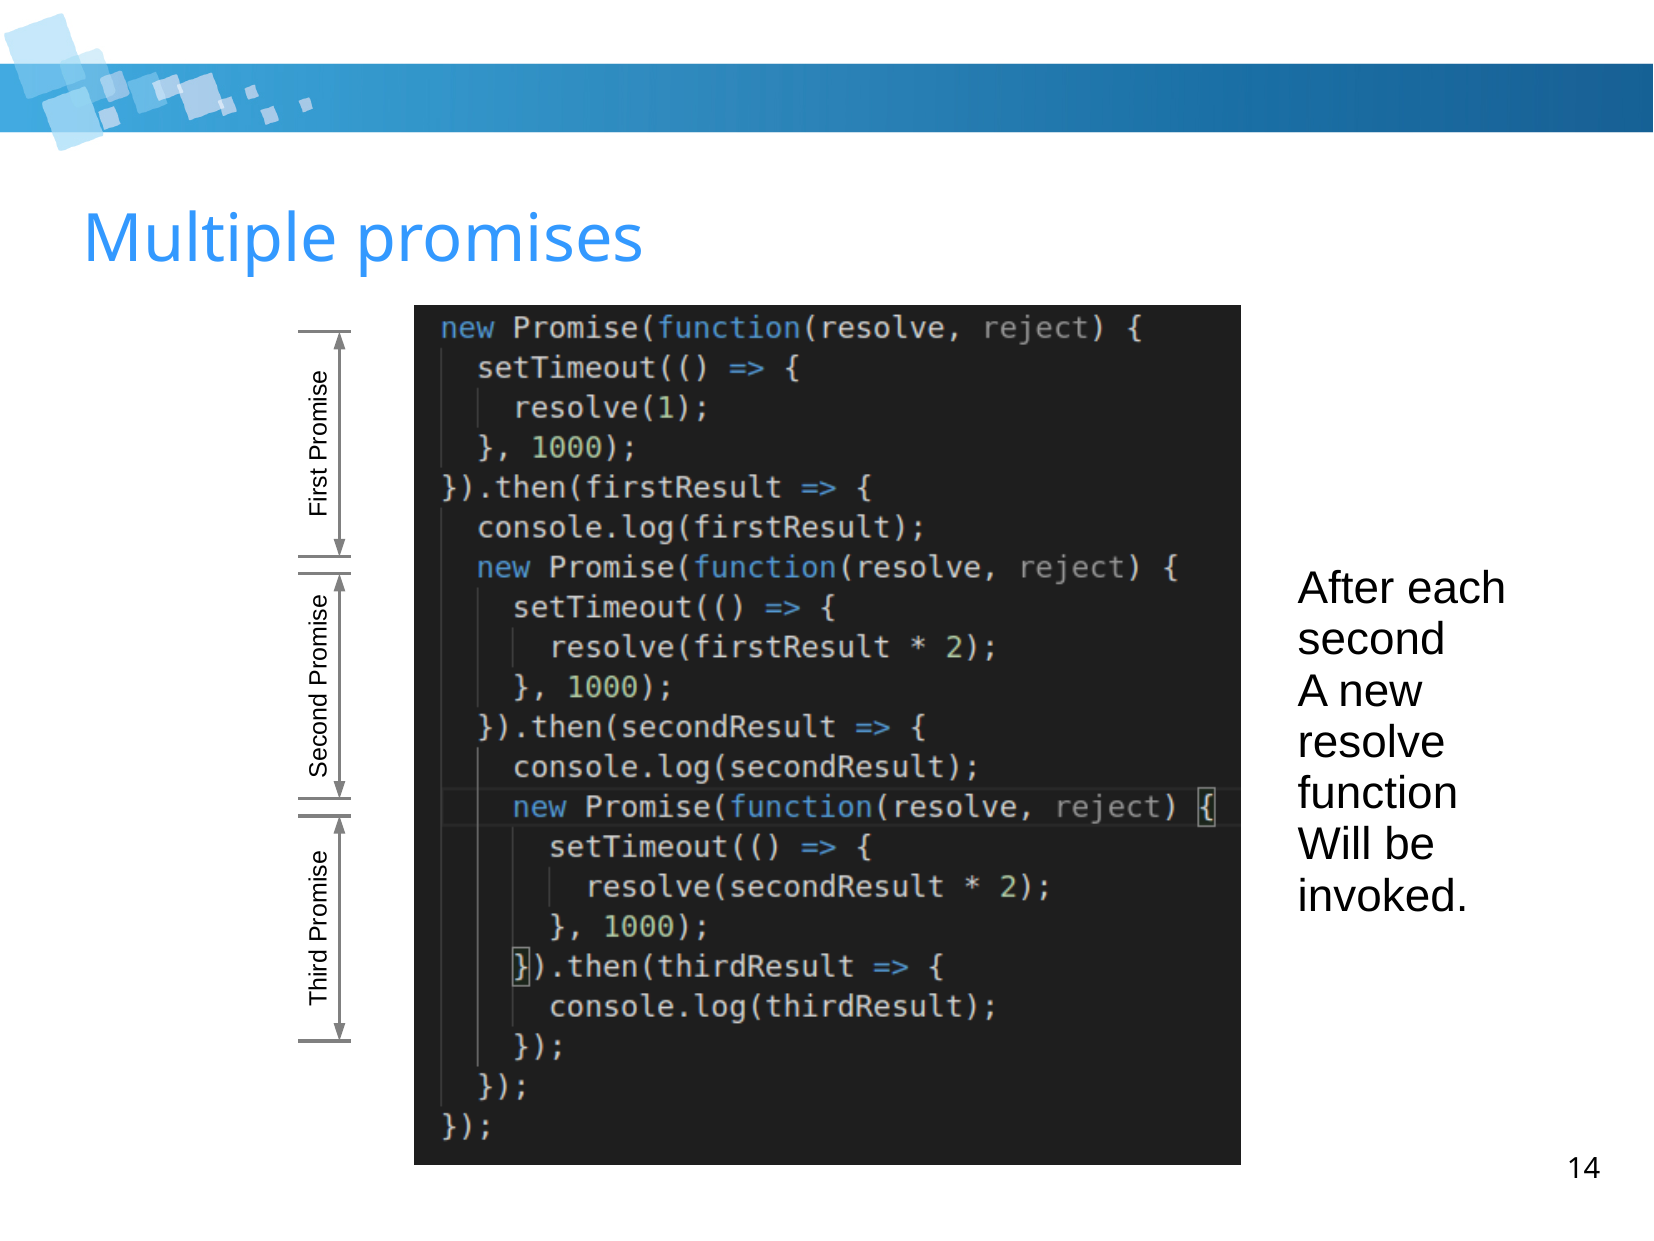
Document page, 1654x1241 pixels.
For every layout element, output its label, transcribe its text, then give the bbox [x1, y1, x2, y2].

text_box After each second A new resolve function Will be invoked. [1282, 554, 1546, 929]
picture [0, 0, 1653, 1238]
title Multiple promises [82, 131, 1571, 340]
